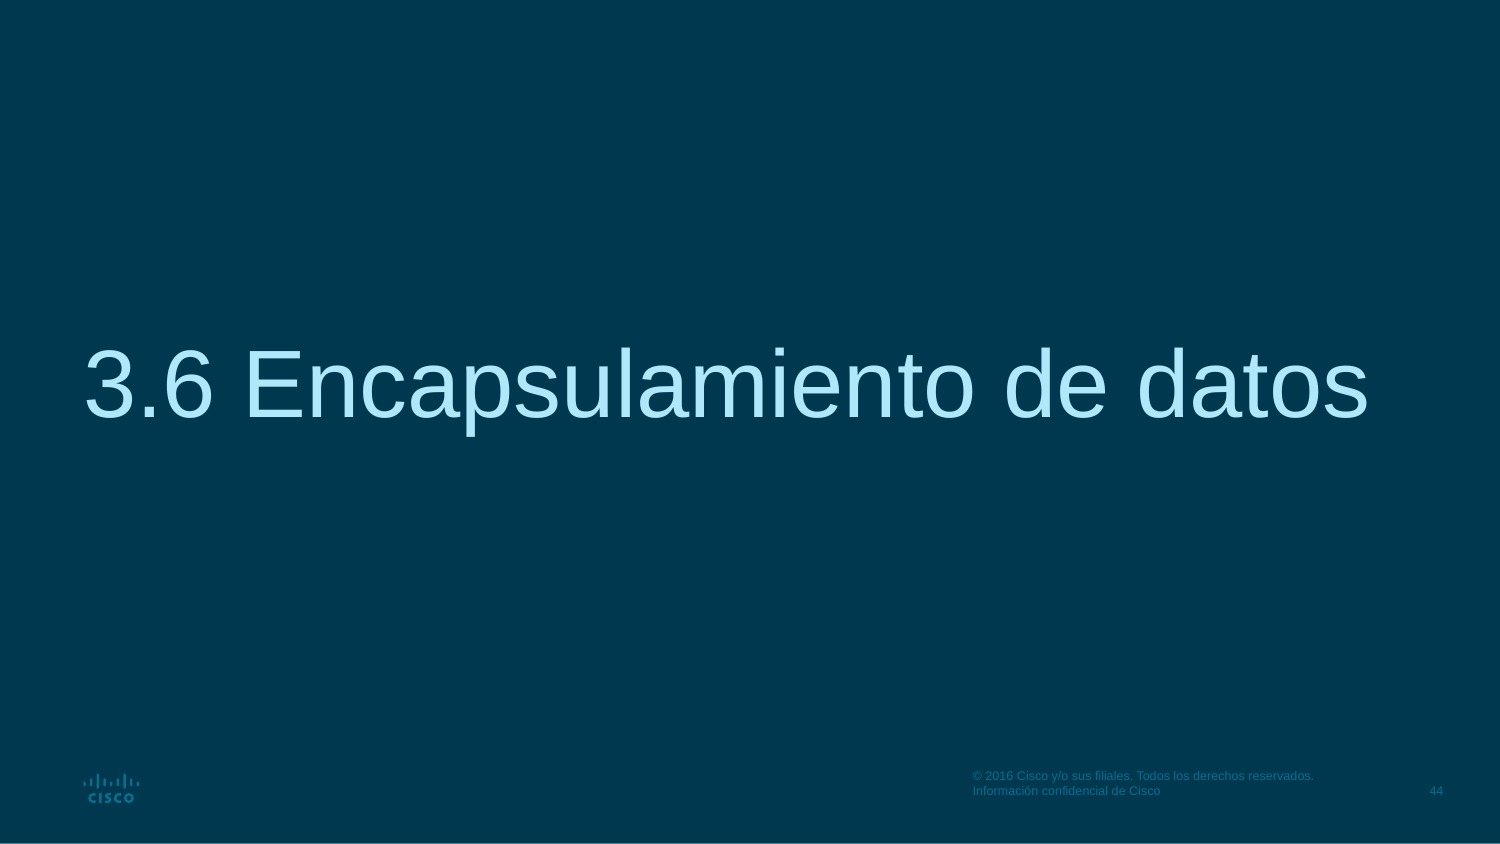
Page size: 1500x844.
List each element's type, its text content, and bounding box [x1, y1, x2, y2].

title 3.6 Encapsulamiento de datos [68, 150, 1419, 446]
